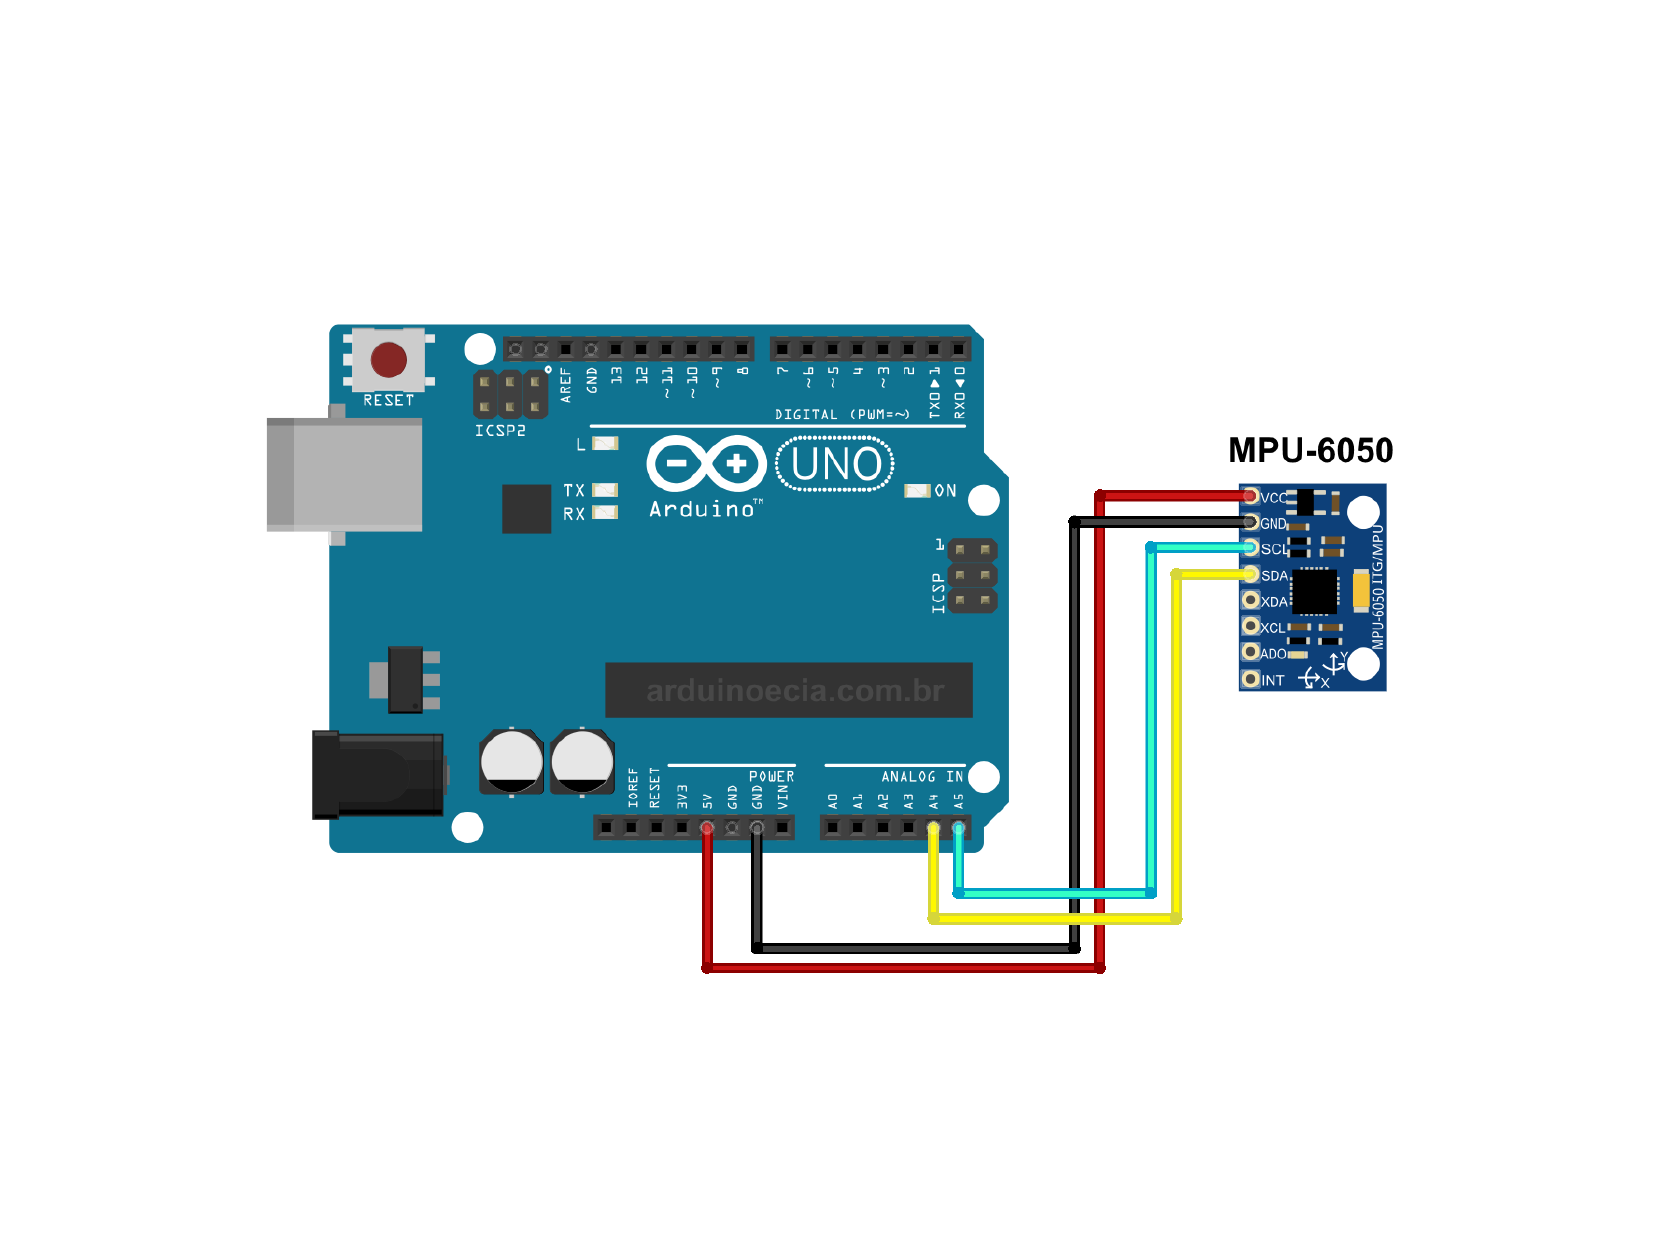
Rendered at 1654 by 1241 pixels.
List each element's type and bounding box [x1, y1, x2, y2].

picture [252, 290, 1401, 1010]
